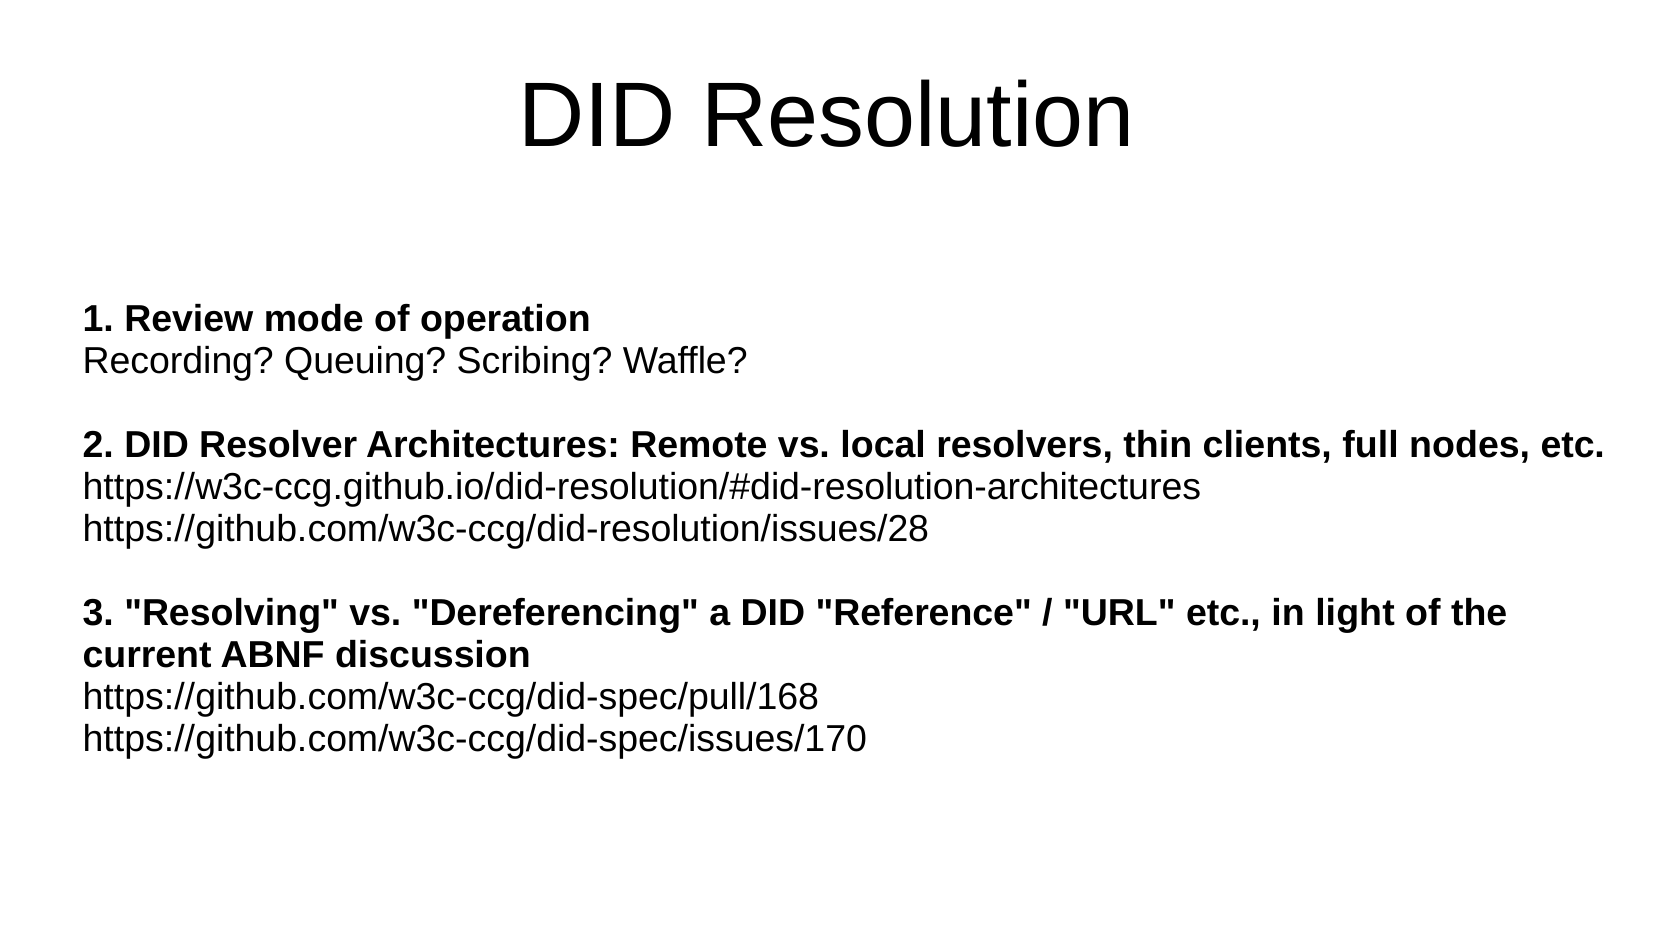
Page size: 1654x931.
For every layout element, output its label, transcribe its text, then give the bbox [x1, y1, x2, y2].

subtitle 1. Review mode of operation Recording? Queuing? Scribing? Waffle? 2. DID Resolver Architectures: Remote vs. local resolvers, thin clients, full nodes, etc. https://w3c-ccg.github.io/did-resolution/#did-resolution-architectures https://github.com/w3c-ccg/did-resolution/issues/28 3. "Resolving" vs. "Dereferencing" a DID "Reference" / "URL" etc., in light of the current ABNF discussion https://github.com/w3c-ccg/did-spec/pull/168 https://github.com/w3c-ccg/did-spec/issues/170 [82, 258, 1636, 799]
title DID Resolution [82, 37, 1571, 193]
